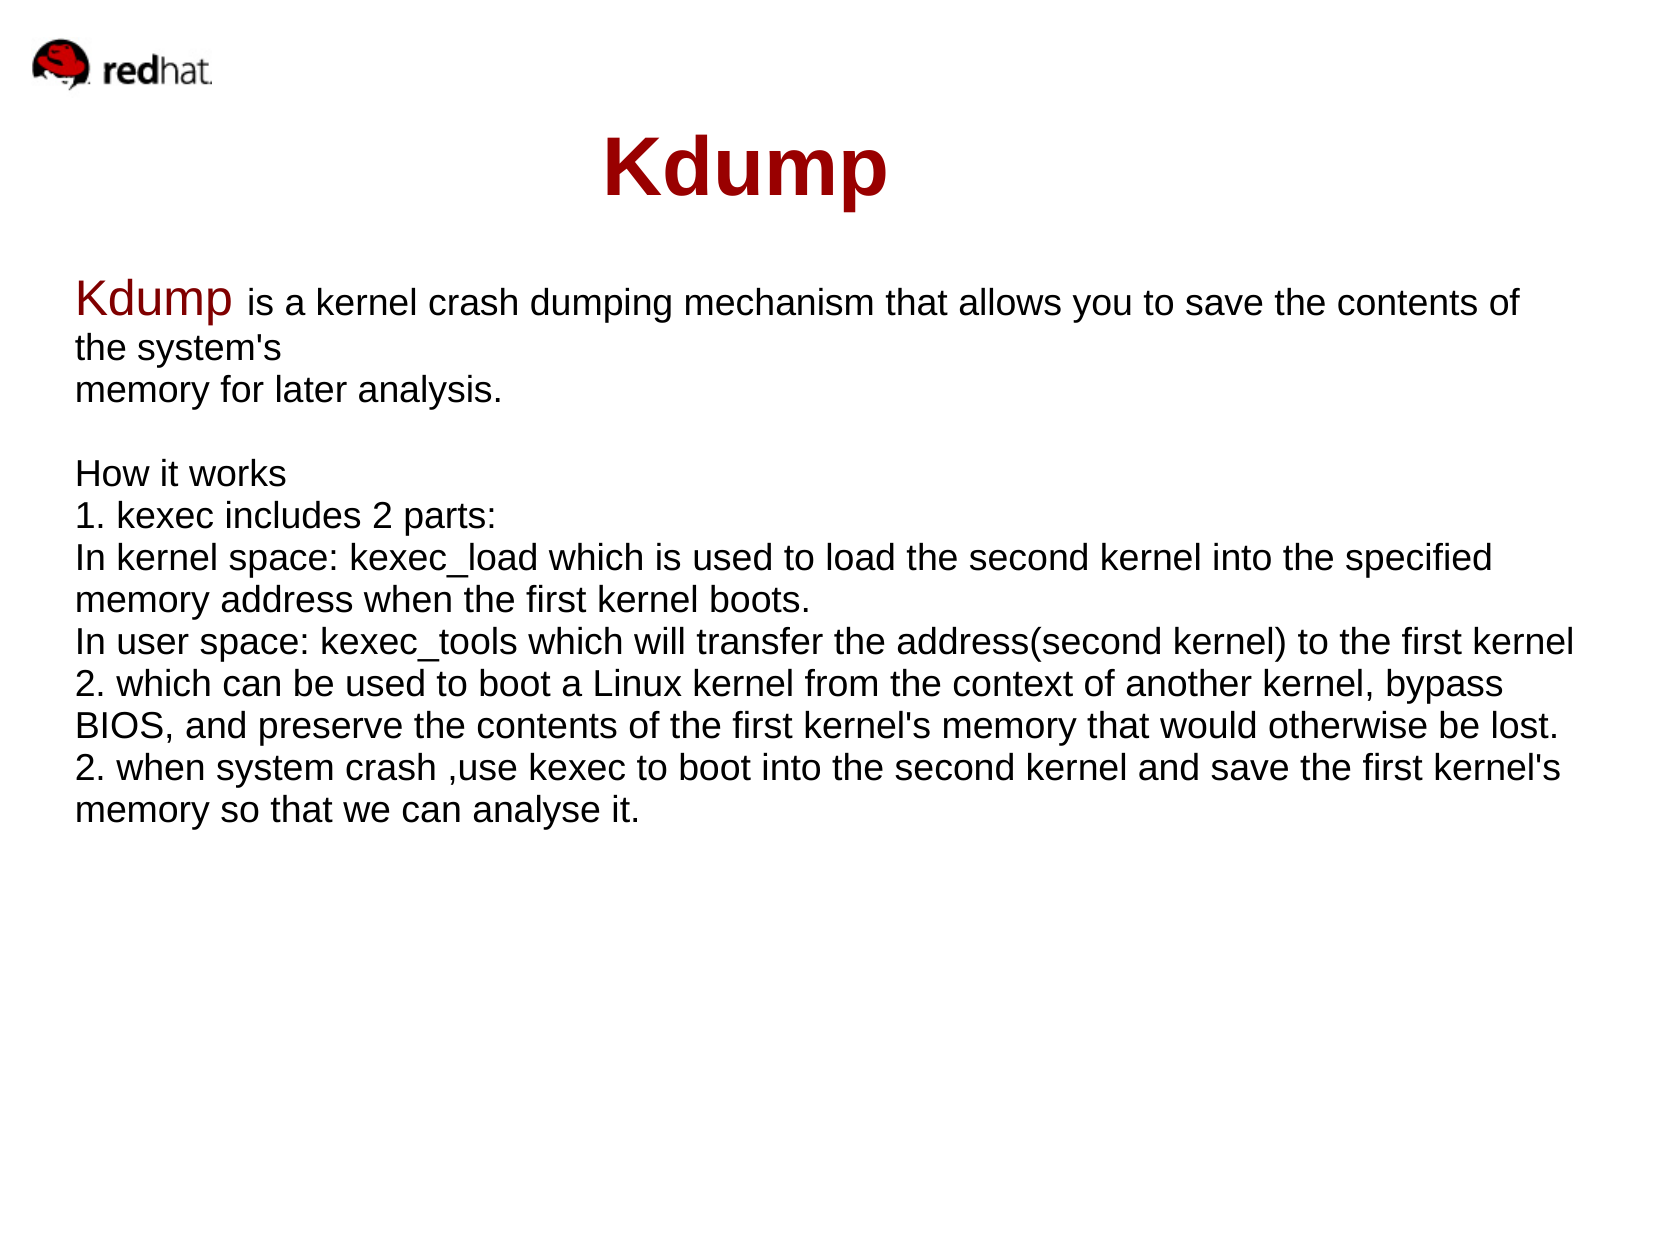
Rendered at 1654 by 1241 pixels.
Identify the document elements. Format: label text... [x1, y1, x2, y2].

text_box Kdump [150, 112, 1313, 226]
text_box Kdump is a kernel crash dumping mechanism that allows you to save the contents of the system's memory for later analysis. How it works 1. kexec includes 2 parts: In kernel space: kexec_load which is used to load the second kernel into the specified memory address when the first kernel boots. In user space: kexec_tools which will transfer the address(second kernel) to the first kernel 2. which can be used to boot a Linux kernel from the context of another kernel, bypass BIOS, and preserve the contents of the first kernel's memory that would otherwise be lost. 2. when system crash ,use kexec to boot into the second kernel and save the first kernel's memory so that we can analyse it. [60, 263, 1591, 1047]
picture [31, 37, 212, 98]
